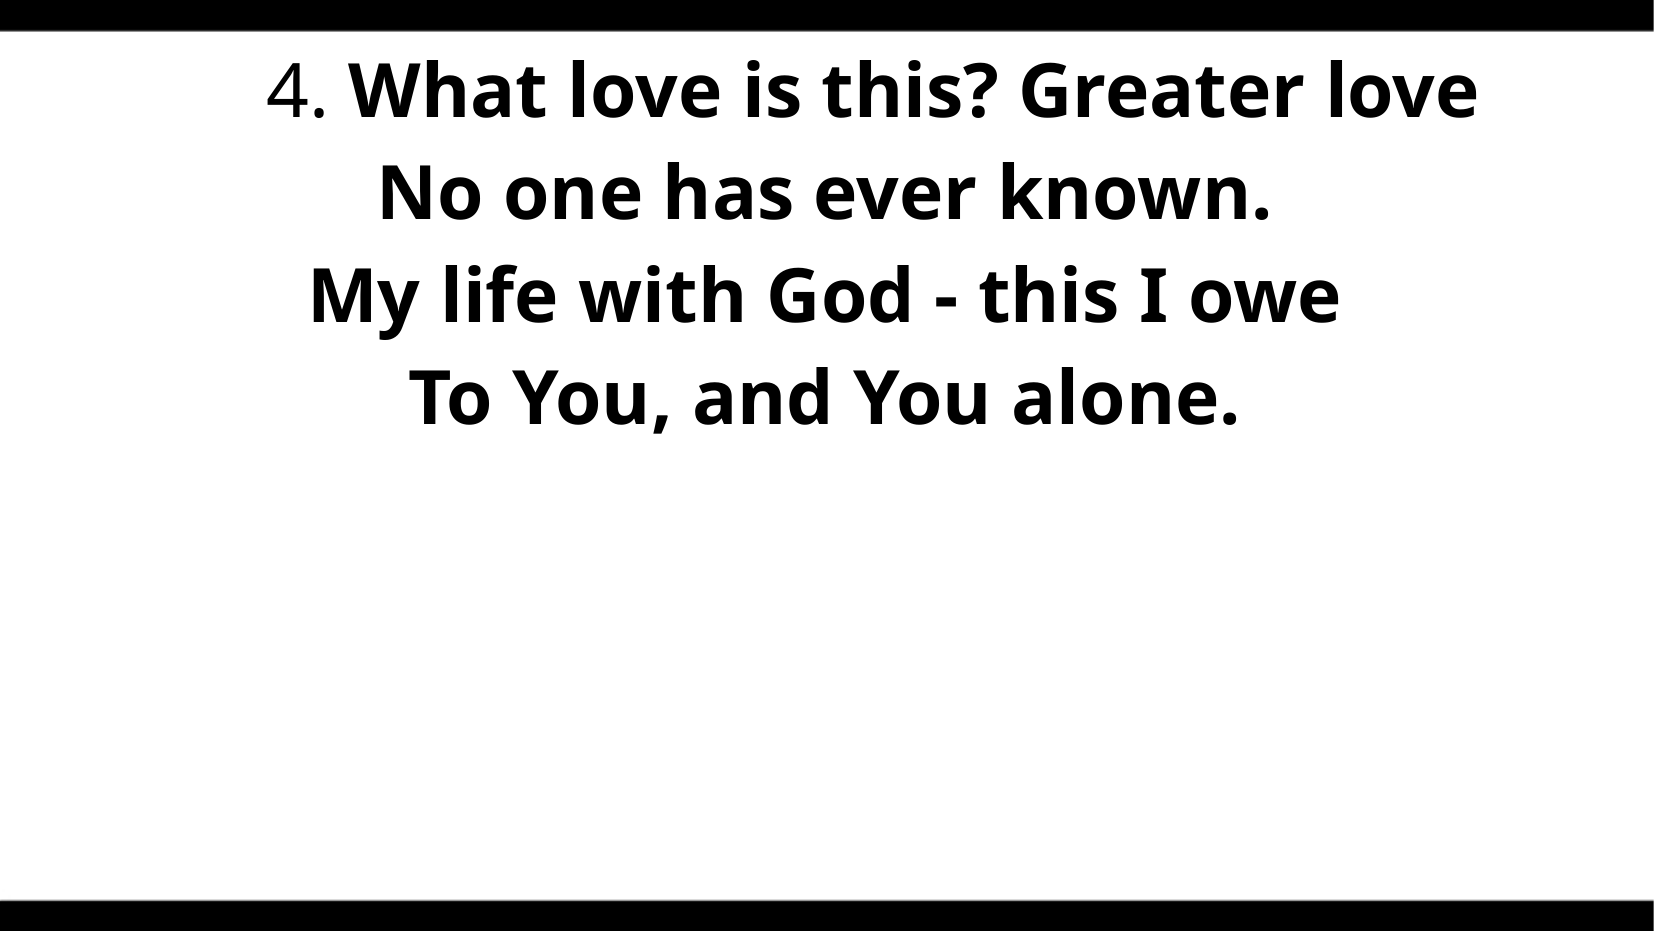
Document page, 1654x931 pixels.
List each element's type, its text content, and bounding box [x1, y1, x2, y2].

picture [0, 0, 1654, 931]
text_box 4. What love is this? Greater love No one has ever known. My life with God - this I owe To You, and You alone. [90, 30, 1561, 473]
